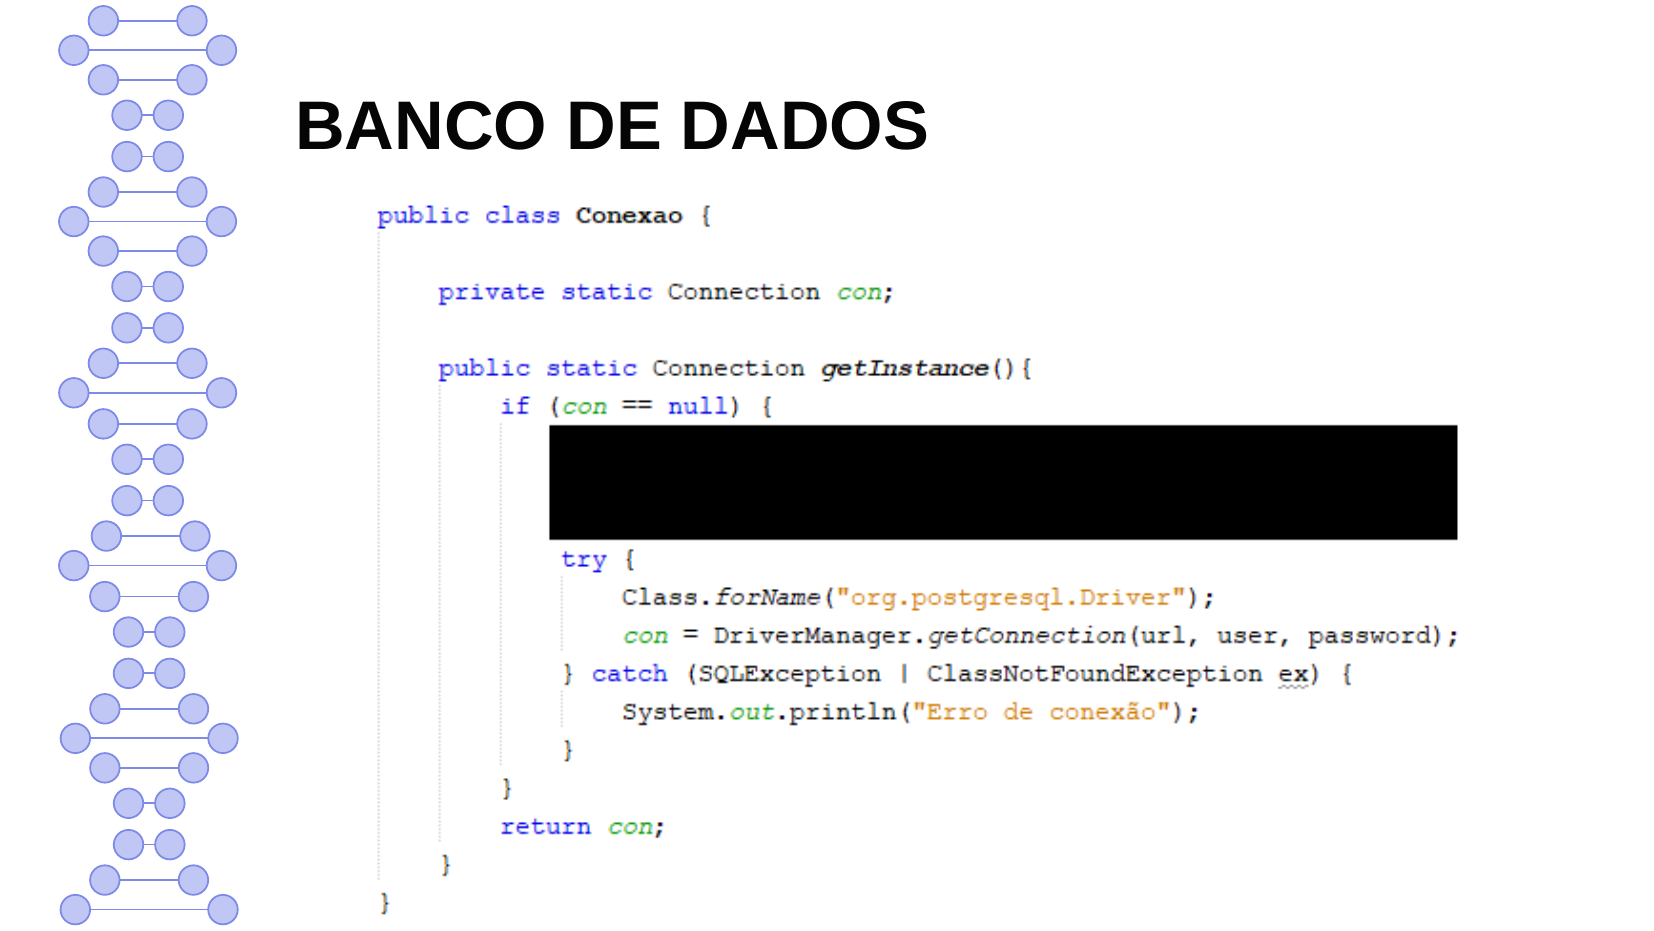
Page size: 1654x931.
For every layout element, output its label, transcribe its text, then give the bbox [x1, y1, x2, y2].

picture [361, 187, 1477, 926]
title banco de dados [295, 73, 1625, 178]
